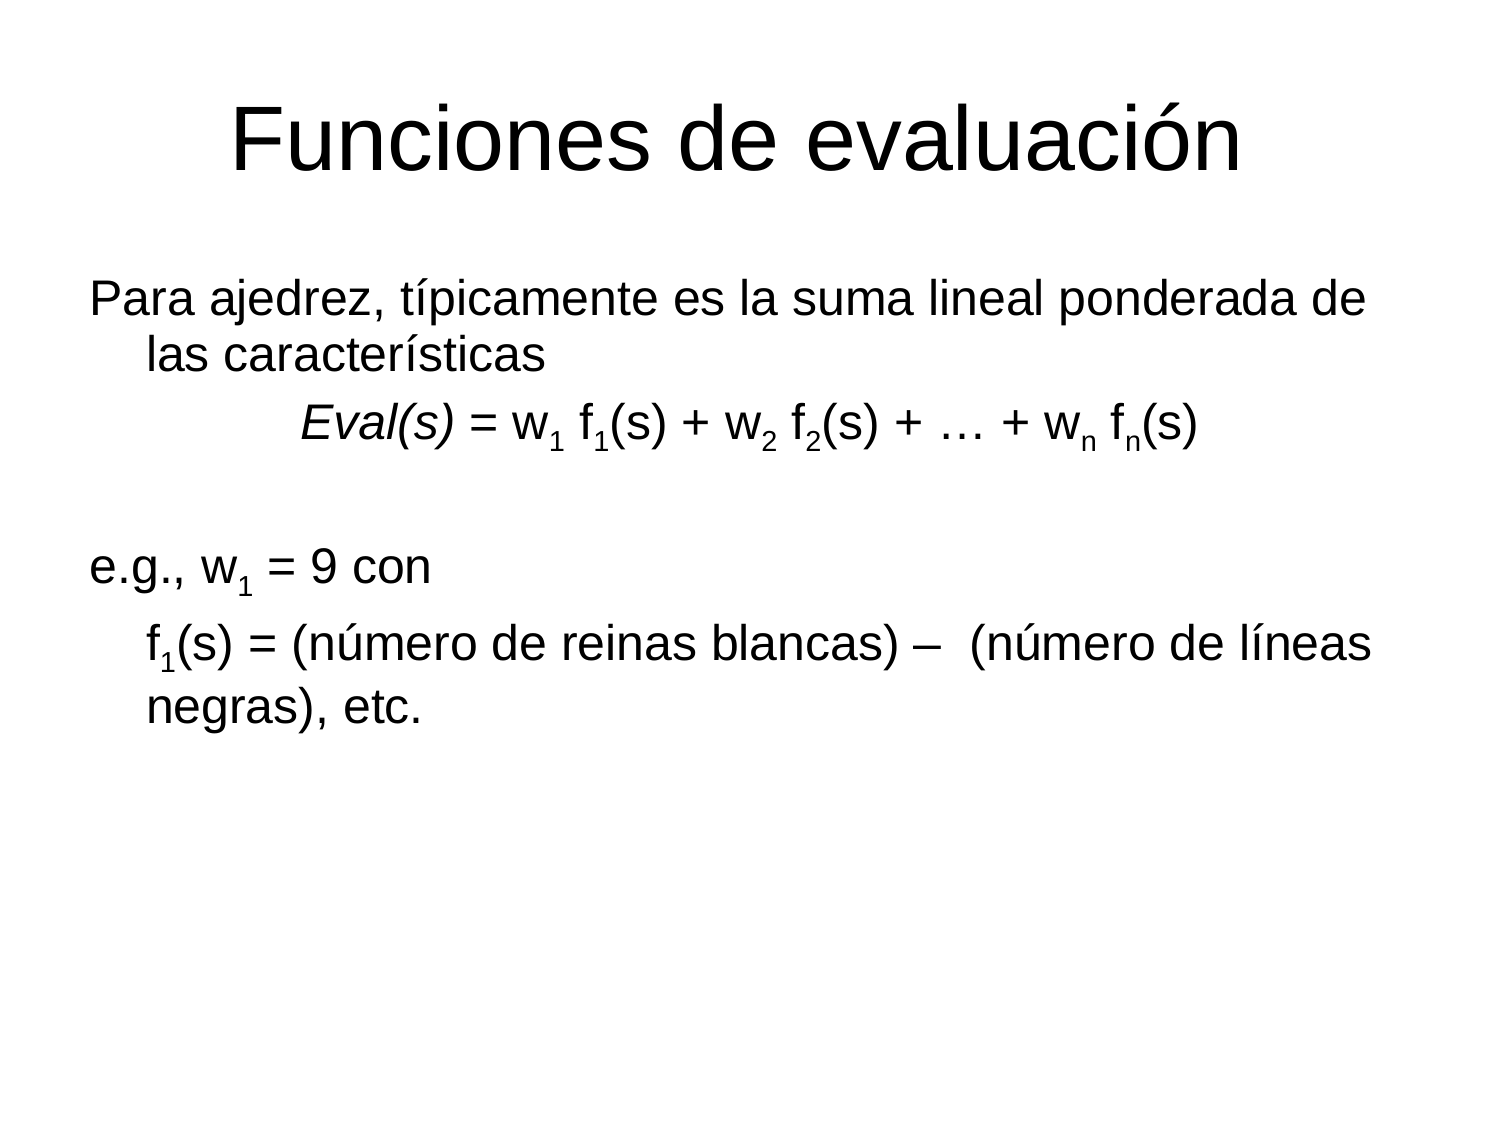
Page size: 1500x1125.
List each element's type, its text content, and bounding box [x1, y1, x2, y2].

title Funciones de evaluación [75, 45, 1426, 233]
list Para ajedrez, típicamente es la suma lineal ponderada de las características Eval(s) = w1 f1(s) + w2 f2(s) + … + wn fn(s) e.g., w1 = 9 con f1(s) = (número de reinas blancas) – (número de líneas negras), etc. [75, 262, 1426, 1006]
